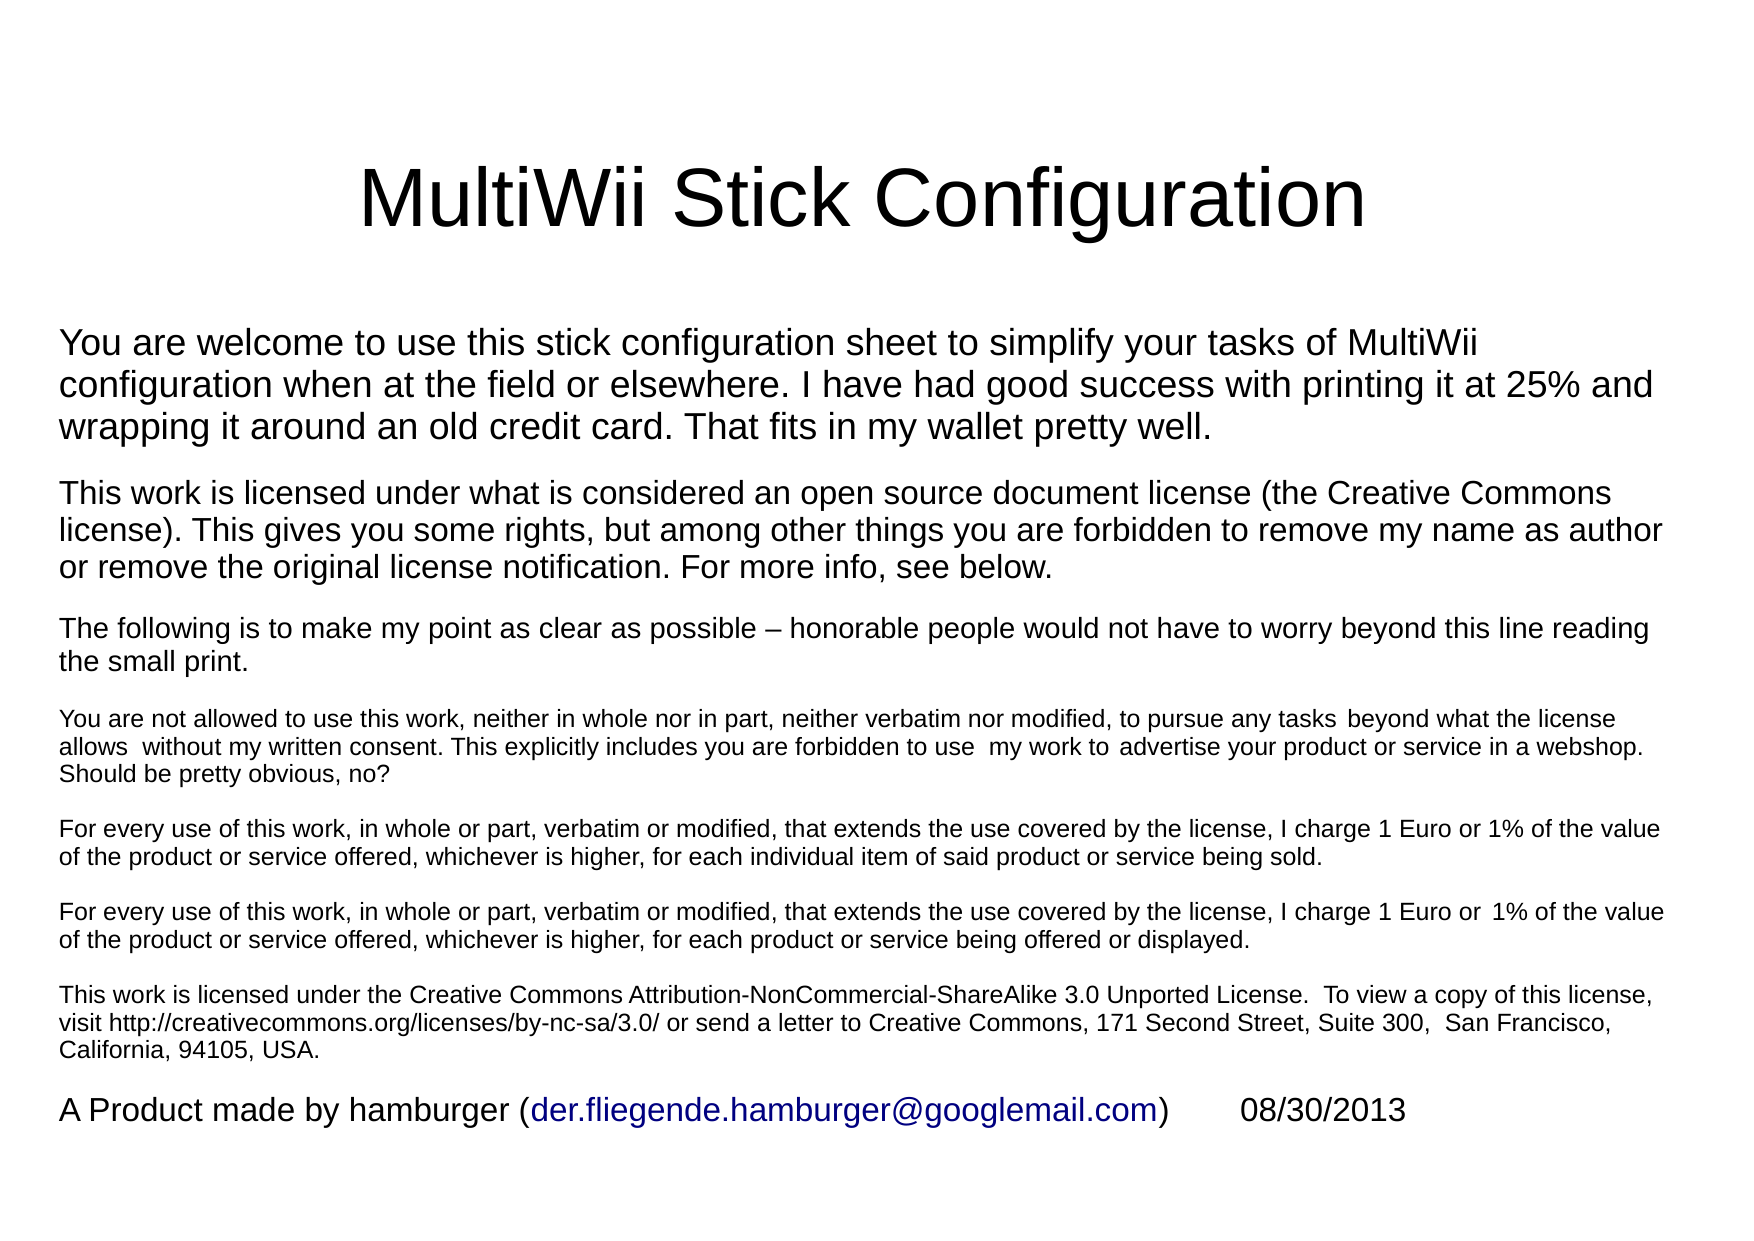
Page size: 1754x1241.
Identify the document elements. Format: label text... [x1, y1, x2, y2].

title MultiWii Stick Configuration [139, 103, 1588, 292]
list You are welcome to use this stick configuration sheet to simplify your tasks of MultiWii configuration when at the field or elsewhere. I have had good success with printing it at 25% and wrapping it around an old credit card. That fits in my wallet pretty well. This work is licensed under what is considered an open source document license (the Creative Commons license). This gives you some rights, but among other things you are forbidden to remove my name as author or remove the original license notification. For more info, see below. The following is to make my point as clear as possible – honorable people would not have to worry beyond this line reading the small print. You are not allowed to use this work, neither in whole nor in part, neither verbatim nor modified, to pursue any tasks beyond what the license allows without my written consent. This explicitly includes you are forbidden to use my work to advertise your product or service in a webshop. Should be pretty obvious, no? For every use of this work, in whole or part, verbatim or modified, that extends the use covered by the license, I charge 1 Euro or 1% of the value of the product or service offered, whichever is higher, for each individual item of said product or service being sold. For every use of this work, in whole or part, verbatim or modified, that extends the use covered by the license, I charge 1 Euro or 1% of the value of the product or service offered, whichever is higher, for each product or service being offered or displayed. This work is licensed under the Creative Commons Attribution-NonCommercial-ShareAlike 3.0 Unported License. To view a copy of this license, visit http://creativecommons.org/licenses/by-nc-sa/3.0/ or send a letter to Creative Commons, 171 Second Street, Suite 300, San Francisco, California, 94105, USA. A Product made by hamburger (der.fliegende.hamburger@googlemail.com) 08/30/2013 [59, 321, 1669, 1182]
